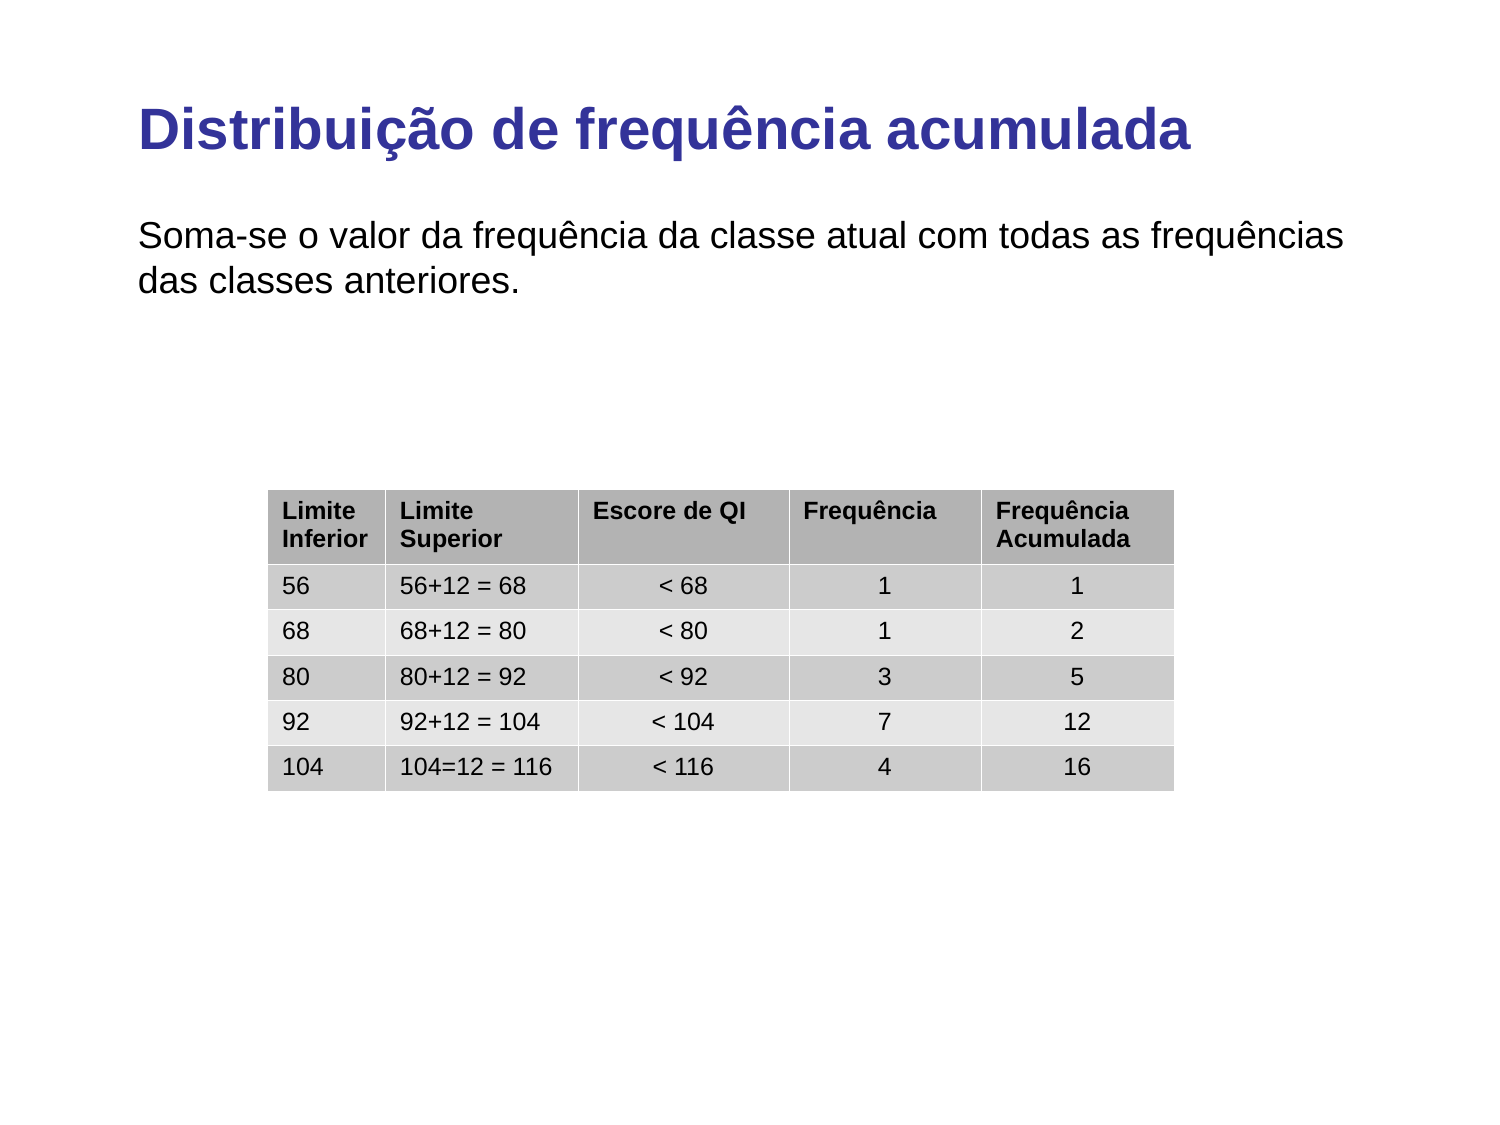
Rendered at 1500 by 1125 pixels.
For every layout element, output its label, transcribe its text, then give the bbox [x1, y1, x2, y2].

table_cell 80 [268, 656, 385, 700]
table_header Limite Inferior [268, 490, 385, 564]
table_cell 92 [268, 701, 385, 745]
table_cell < 92 [579, 656, 789, 700]
table_cell 68 [268, 610, 385, 655]
table_cell < 80 [579, 610, 789, 655]
table_cell 2 [982, 610, 1174, 655]
table_cell 104=12 = 116 [386, 746, 578, 791]
table_cell 92+12 = 104 [386, 701, 578, 745]
text_box Soma-se o valor da frequência da classe atual com todas as frequências das classes anteriores. [123, 203, 1366, 330]
table_header Frequência [790, 490, 981, 564]
table_cell 68+12 = 80 [386, 610, 578, 655]
table_header Limite Superior [386, 490, 578, 564]
table_cell 16 [982, 746, 1174, 791]
table_cell 7 [790, 701, 981, 745]
table_cell 12 [982, 701, 1174, 745]
table_cell 56 [268, 565, 385, 609]
table_cell 104 [268, 746, 385, 791]
table_cell < 116 [579, 746, 789, 791]
table_cell < 104 [579, 701, 789, 745]
table_cell 1 [790, 565, 981, 609]
table_cell 80+12 = 92 [386, 656, 578, 700]
table_cell 4 [790, 746, 981, 791]
table_cell 5 [982, 656, 1174, 700]
table_cell 1 [790, 610, 981, 655]
table_cell < 68 [579, 565, 789, 609]
table_cell 56+12 = 68 [386, 565, 578, 609]
table_header Escore de QI [579, 490, 789, 564]
table_header Frequência Acumulada [982, 490, 1174, 564]
table_cell 3 [790, 656, 981, 700]
text_box Distribuição de frequência acumulada [123, 84, 1400, 179]
table_cell 1 [982, 565, 1174, 609]
